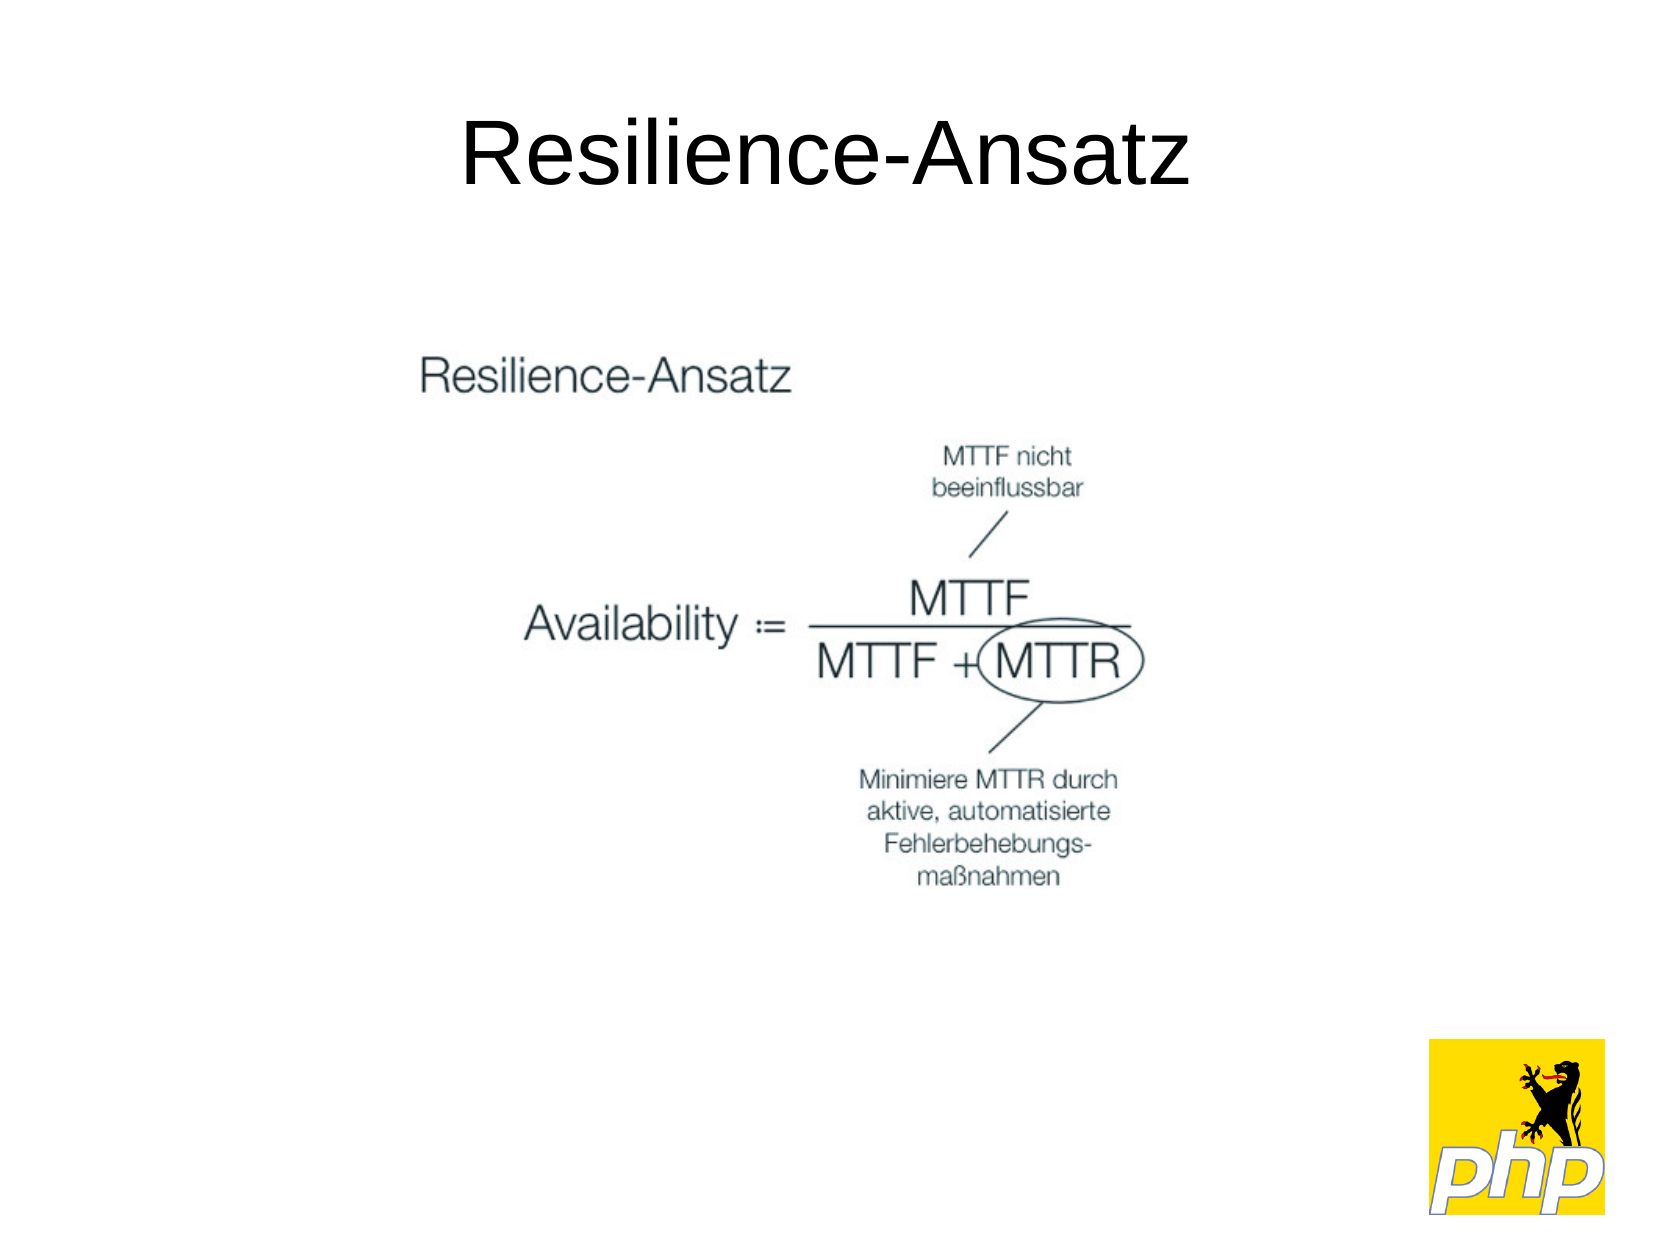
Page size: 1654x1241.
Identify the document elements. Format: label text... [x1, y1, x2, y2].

title Resilience-Ansatz [82, 49, 1571, 257]
picture [1429, 1039, 1605, 1215]
picture [359, 288, 1297, 953]
